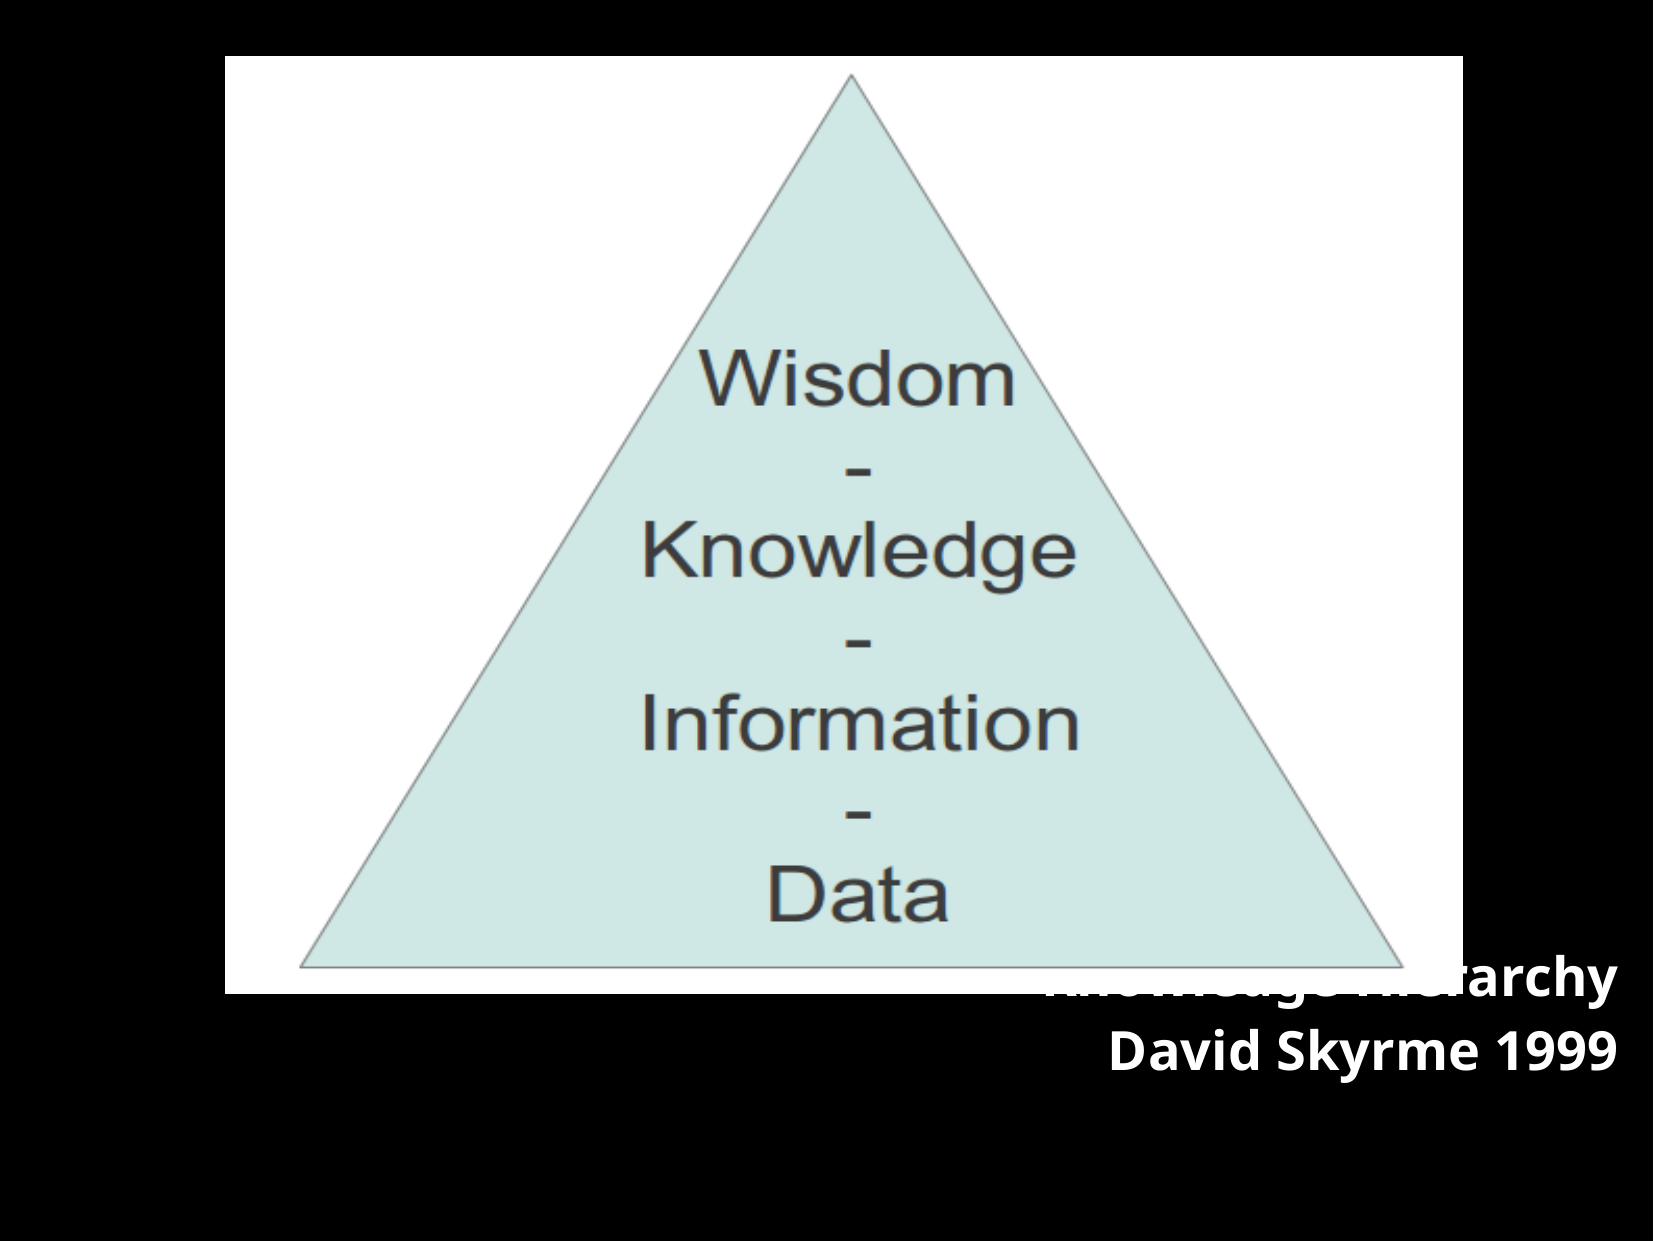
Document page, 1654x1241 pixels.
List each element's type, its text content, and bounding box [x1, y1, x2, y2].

picture [225, 56, 1463, 994]
subtitle Knowledge Hierarchy David Skyrme 1999 [131, 150, 1619, 1210]
